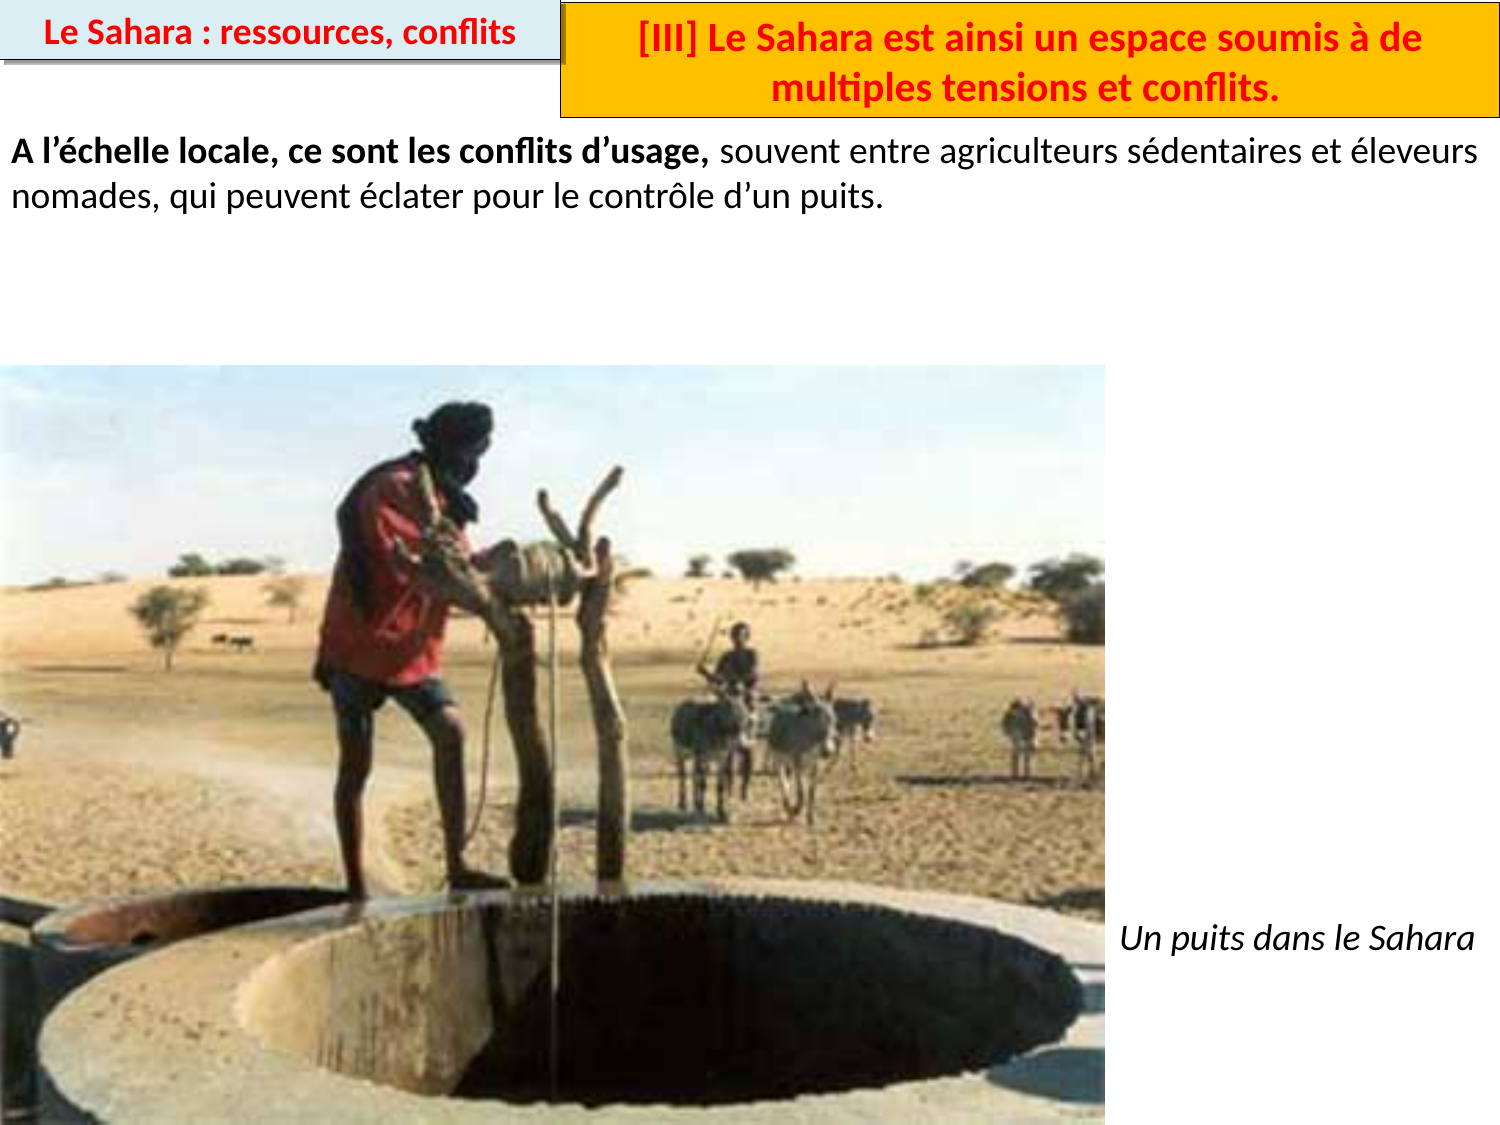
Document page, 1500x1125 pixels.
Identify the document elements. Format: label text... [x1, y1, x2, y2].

picture [0, 365, 1105, 1125]
text_box A l’échelle locale, ce sont les conflits d’usage, souvent entre agriculteurs sédentaires et éleveurs nomades, qui peuvent éclater pour le contrôle d’un puits. [0, 119, 1500, 224]
text_box Le Sahara : ressources, conflits [0, 0, 561, 60]
text_box [III] Le Sahara est ainsi un espace soumis à de multiples tensions et conflits. [560, 2, 1500, 118]
text_box Un puits dans le Sahara [1104, 905, 1500, 965]
